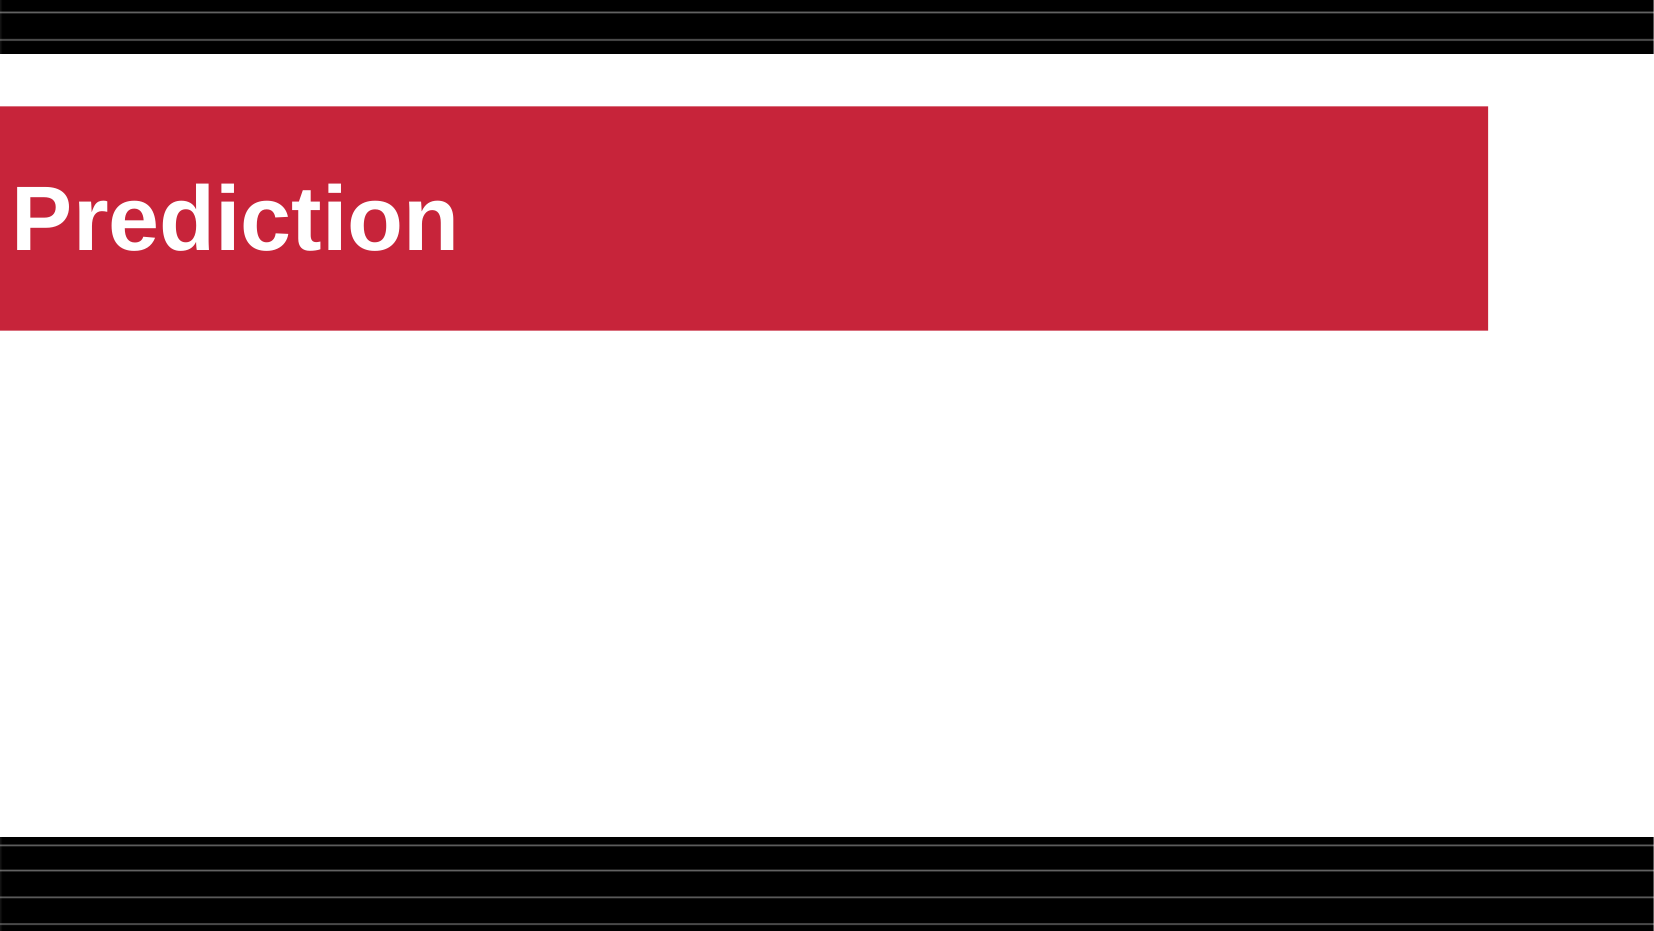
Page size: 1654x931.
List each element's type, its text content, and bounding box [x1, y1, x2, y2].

picture [0, 0, 1654, 54]
title Prediction [0, 106, 1489, 331]
picture [0, 837, 1654, 931]
